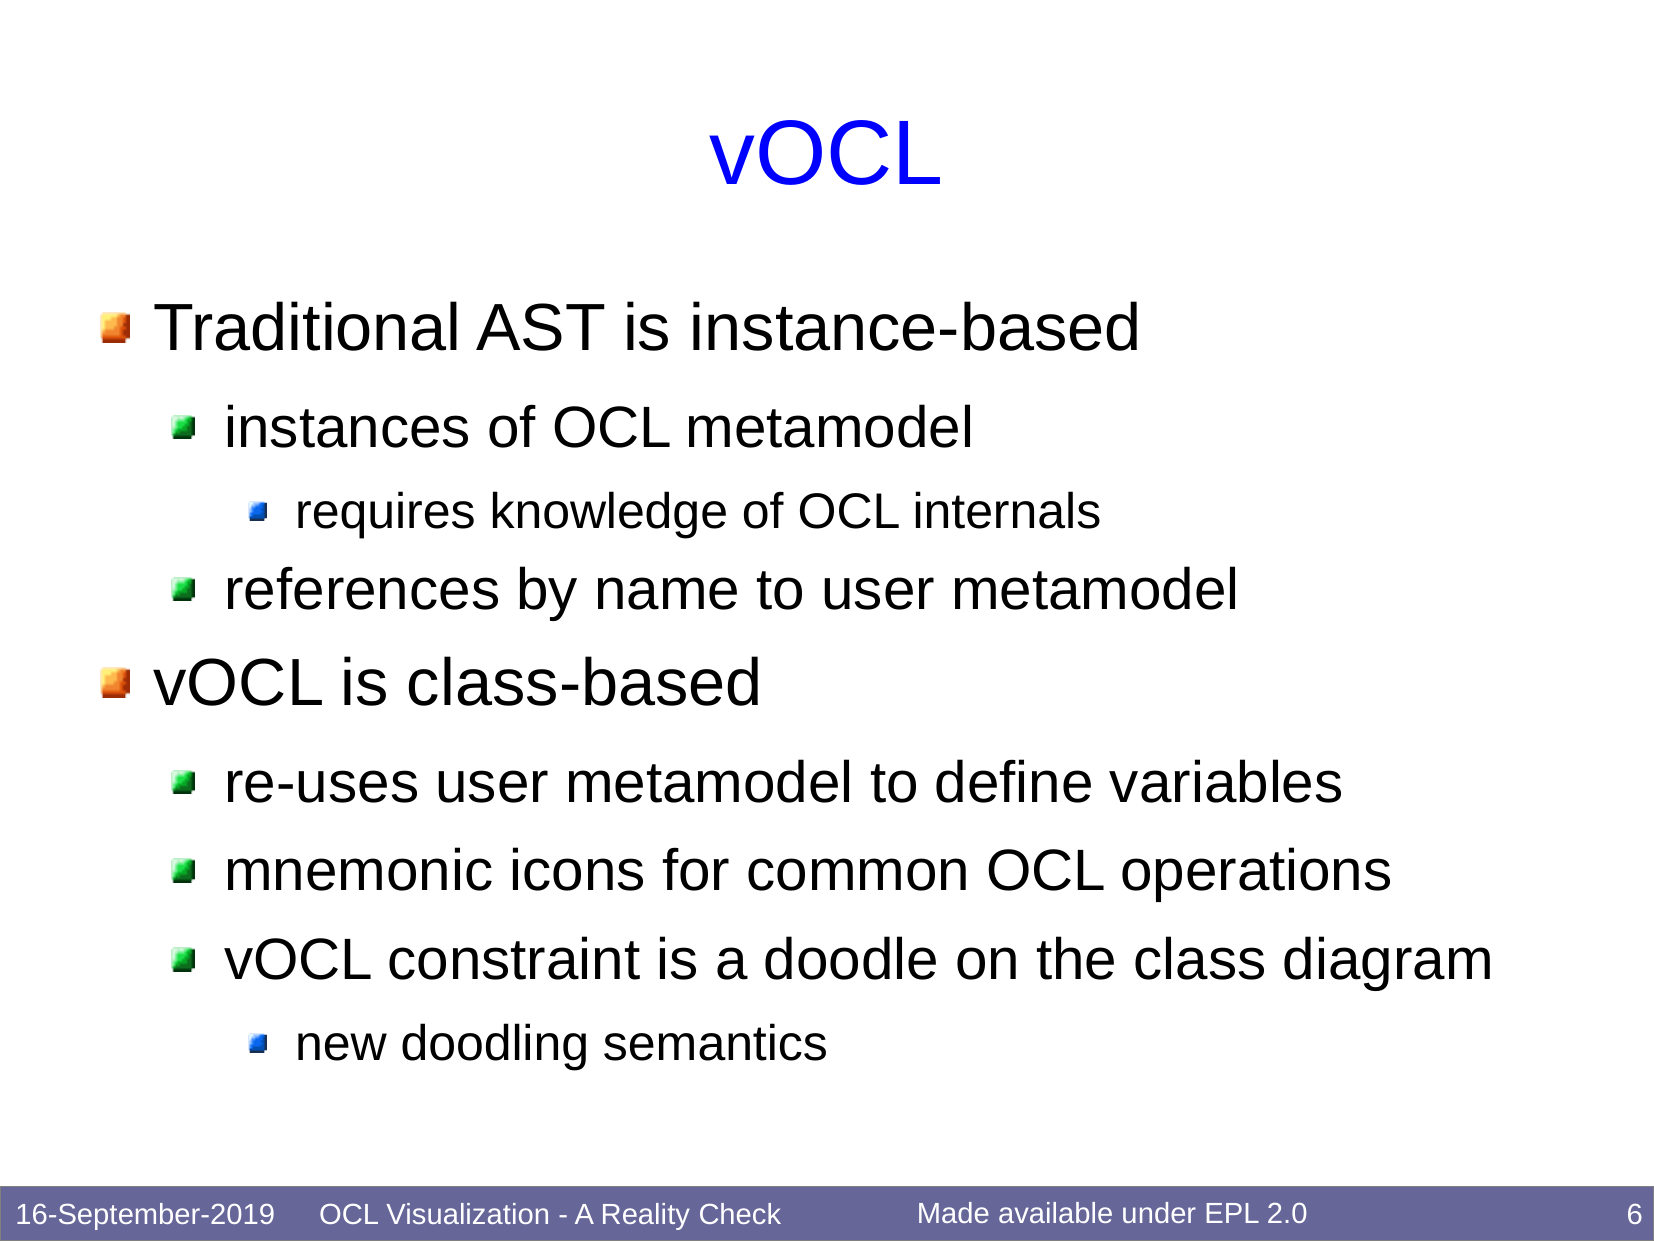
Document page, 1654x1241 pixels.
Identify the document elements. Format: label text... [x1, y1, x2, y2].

list Traditional AST is instance-based instances of OCL metamodel requires knowledge of OCL internals references by name to user metamodel vOCL is class-based re-uses user metamodel to define variables mnemonic icons for common OCL operations vOCL constraint is a doodle on the class diagram new doodling semantics [82, 290, 1571, 1072]
title vOCL [82, 49, 1571, 257]
